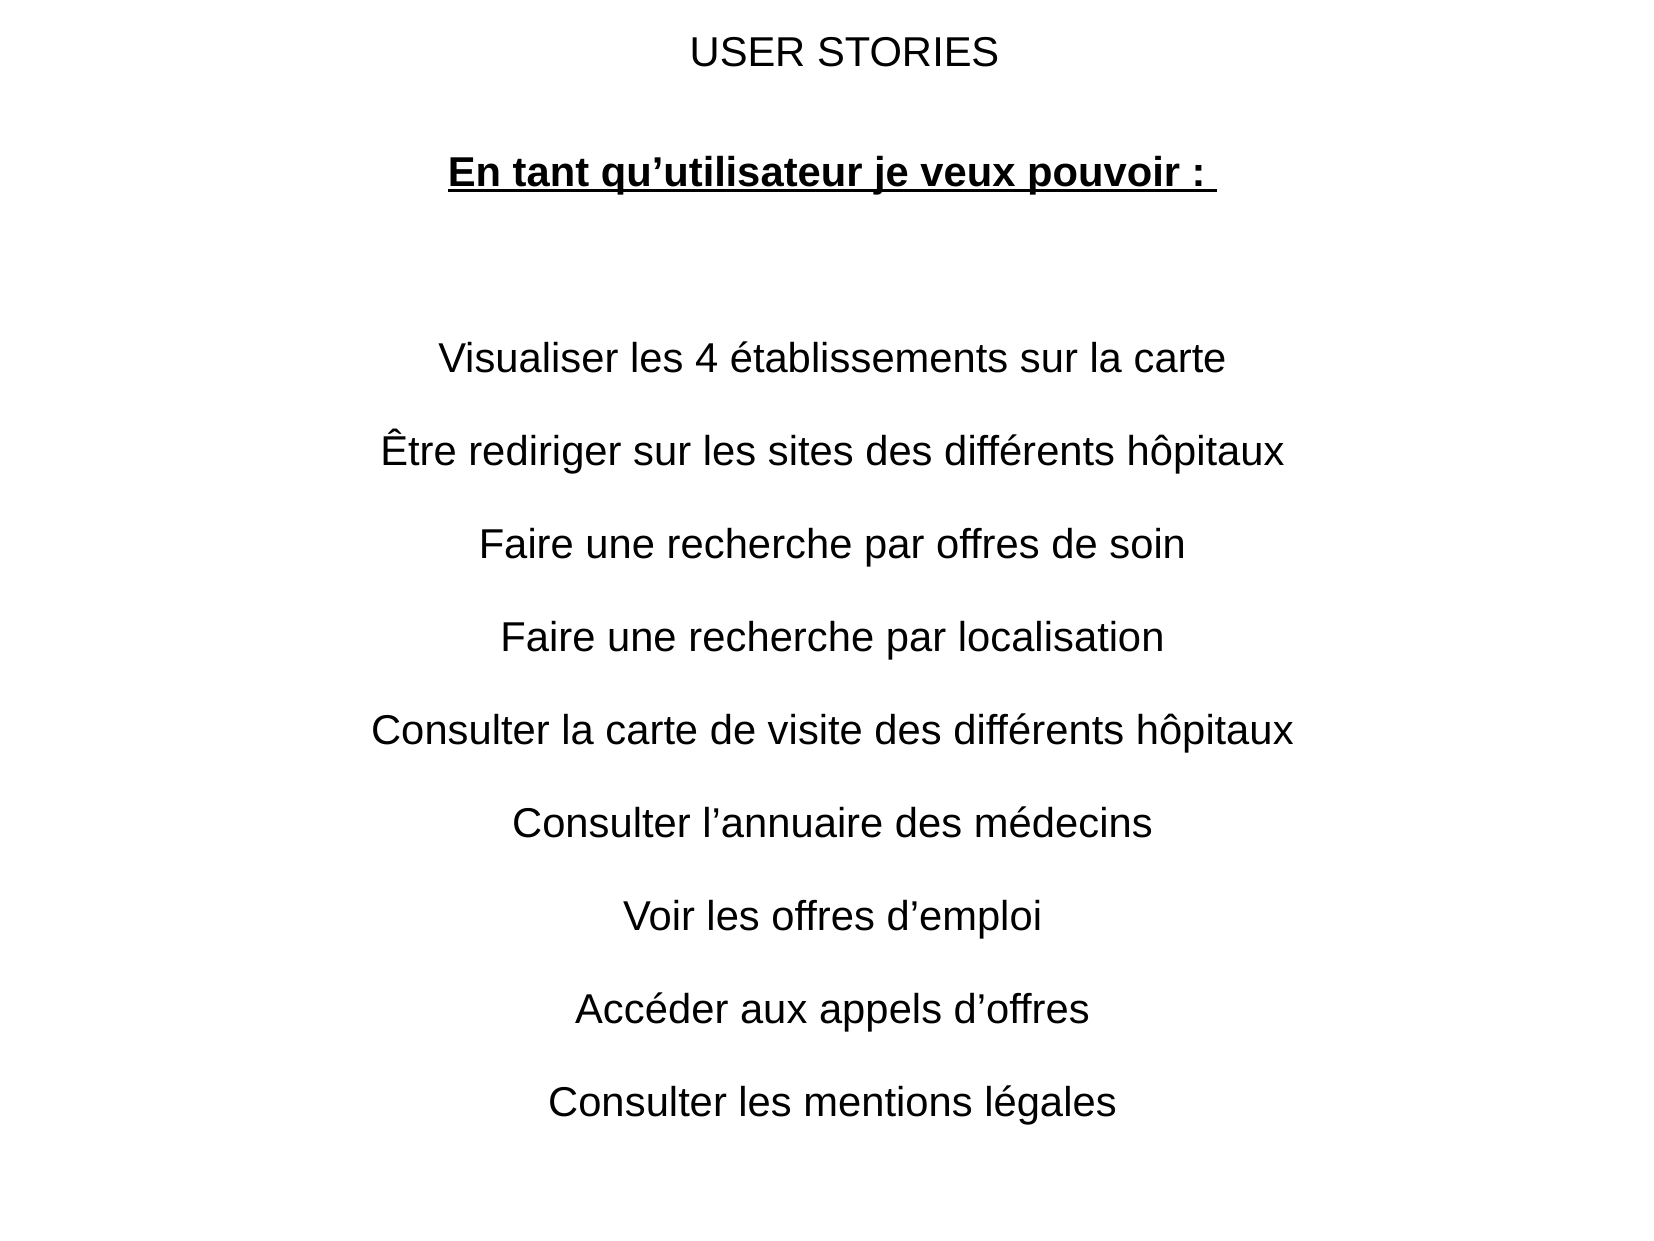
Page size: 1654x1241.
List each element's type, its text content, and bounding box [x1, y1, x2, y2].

text_box En tant qu’utilisateur je veux pouvoir : Visualiser les 4 établissements sur la carte Être rediriger sur les sites des différents hôpitaux Faire une recherche par offres de soin Faire une recherche par localisation Consulter la carte de visite des différents hôpitaux Consulter l’annuaire des médecins Voir les offres d’emploi Accéder aux appels d’offres Consulter les mentions légales [318, 141, 1347, 1217]
text_box USER STORIES [318, 21, 1371, 83]
